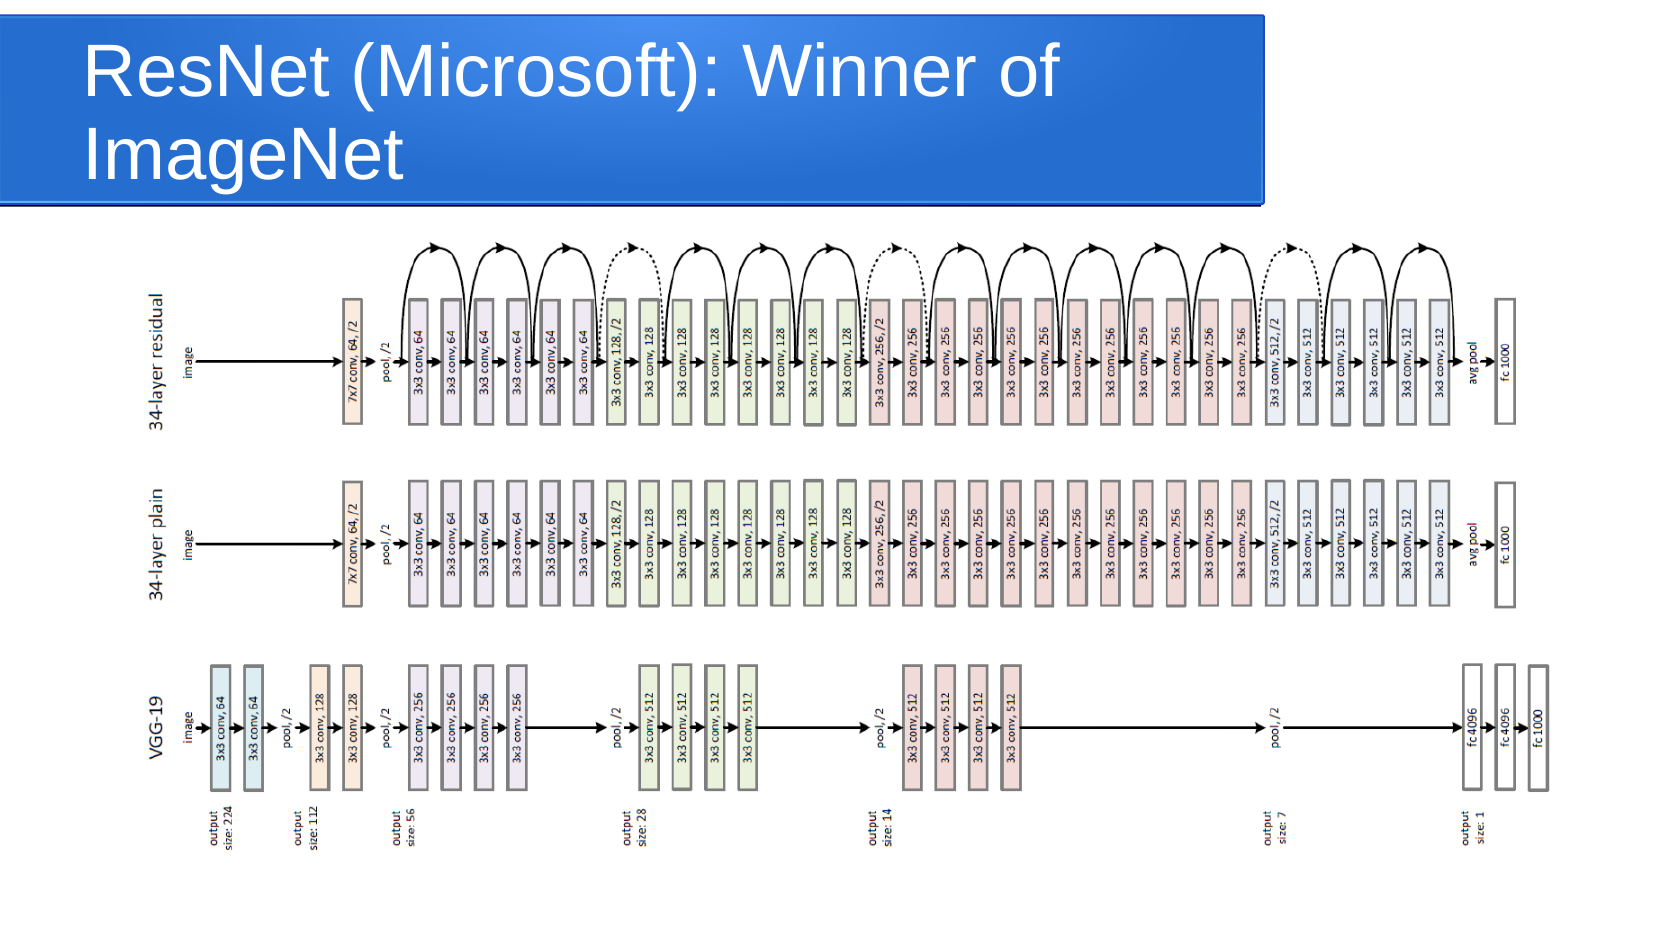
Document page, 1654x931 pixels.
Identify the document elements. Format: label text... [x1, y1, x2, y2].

picture [141, 228, 1556, 851]
title ResNet (Microsoft): Winner of ImageNet [82, 29, 1235, 196]
